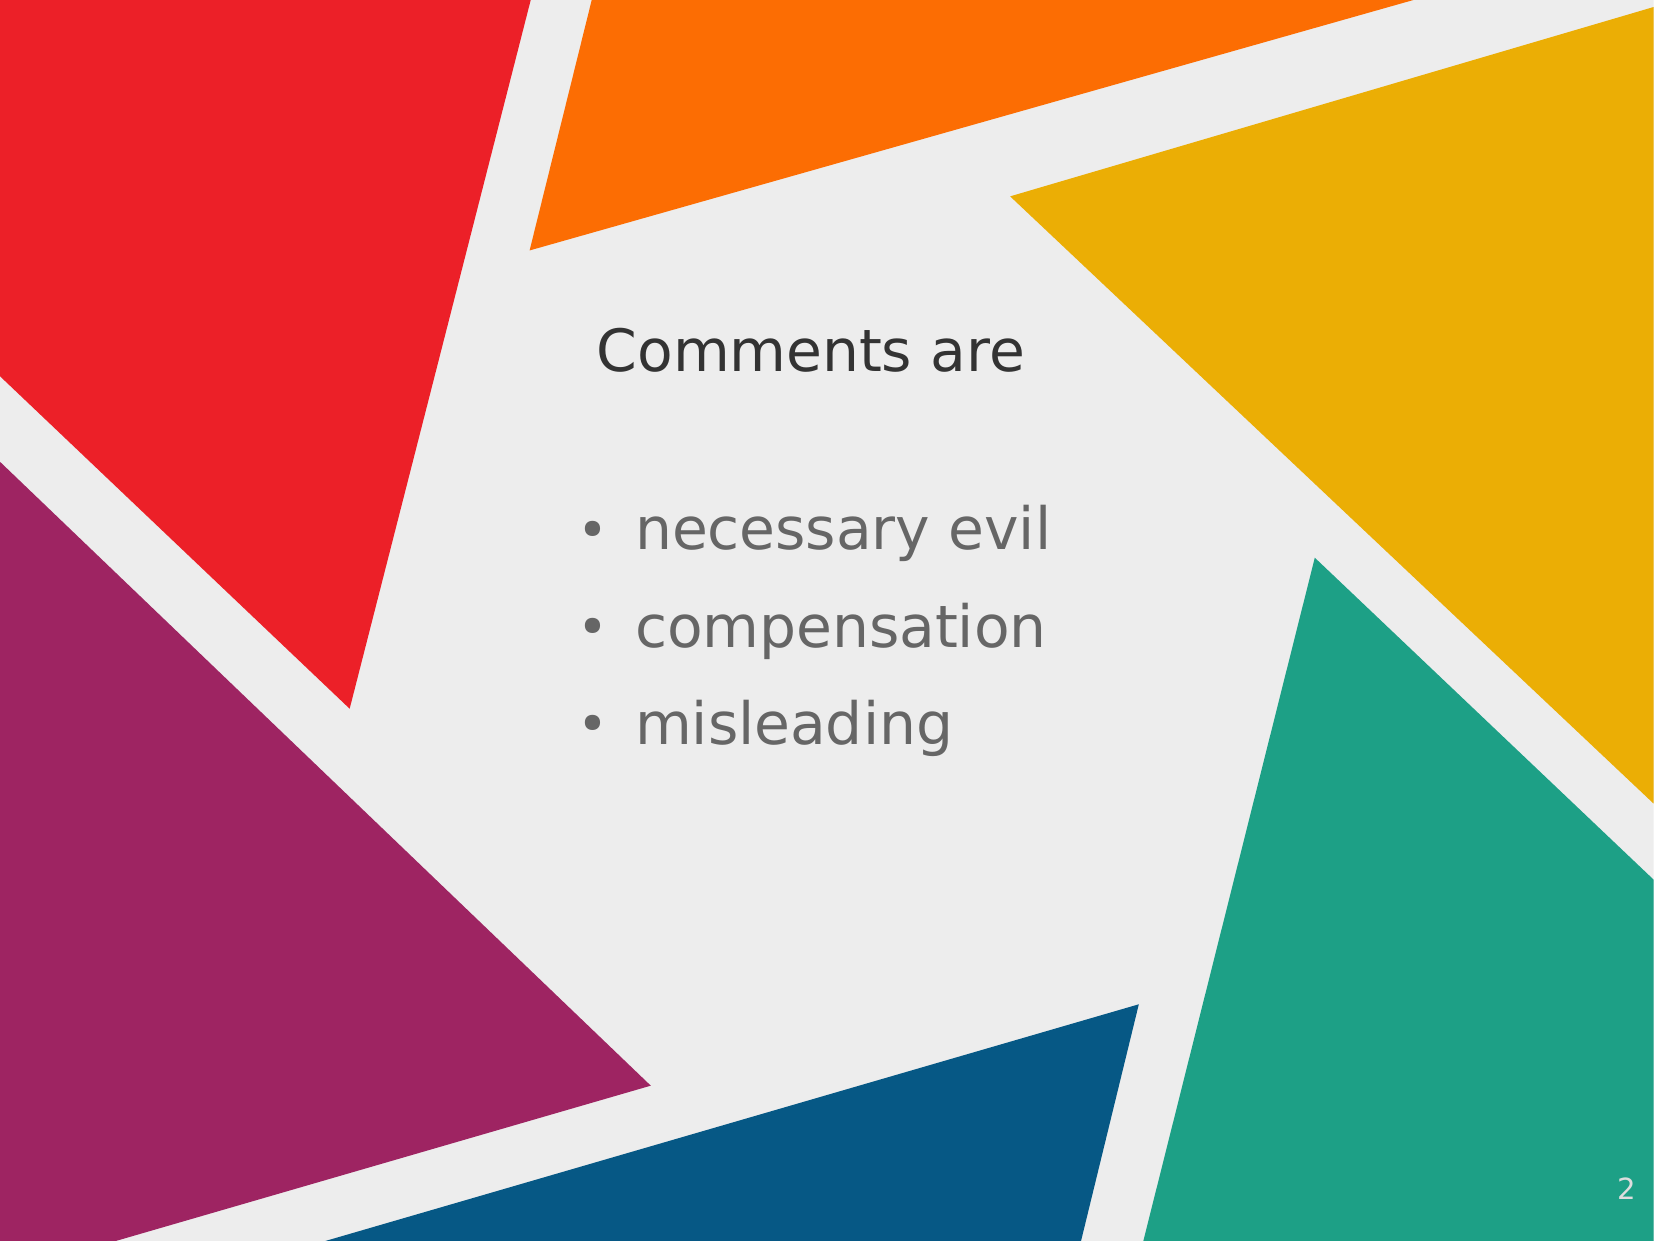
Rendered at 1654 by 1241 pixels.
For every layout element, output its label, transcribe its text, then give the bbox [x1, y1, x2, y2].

title Comments are [452, 248, 1170, 456]
list necessary evil compensation misleading [564, 496, 1288, 911]
